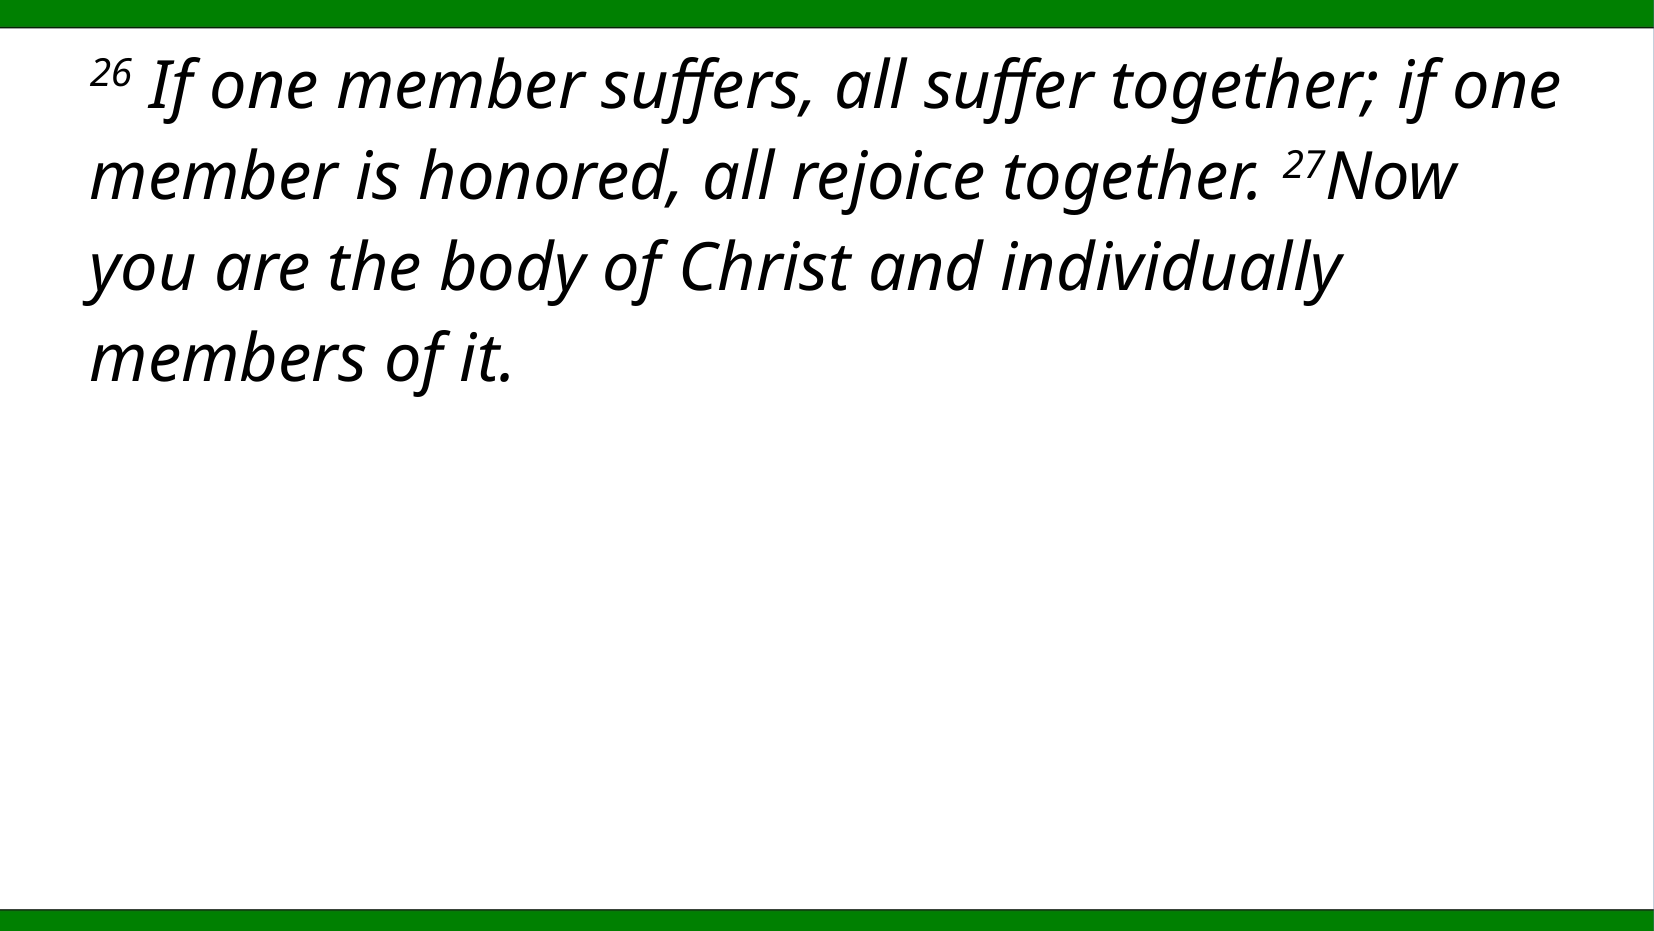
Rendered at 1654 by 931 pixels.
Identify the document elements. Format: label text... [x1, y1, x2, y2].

text_box 26 If one member suffers, all suffer together; if one member is honored, all rejoice together. 27Now you are the body of Christ and individually members of it. [75, 30, 1591, 421]
picture [0, 0, 1654, 931]
